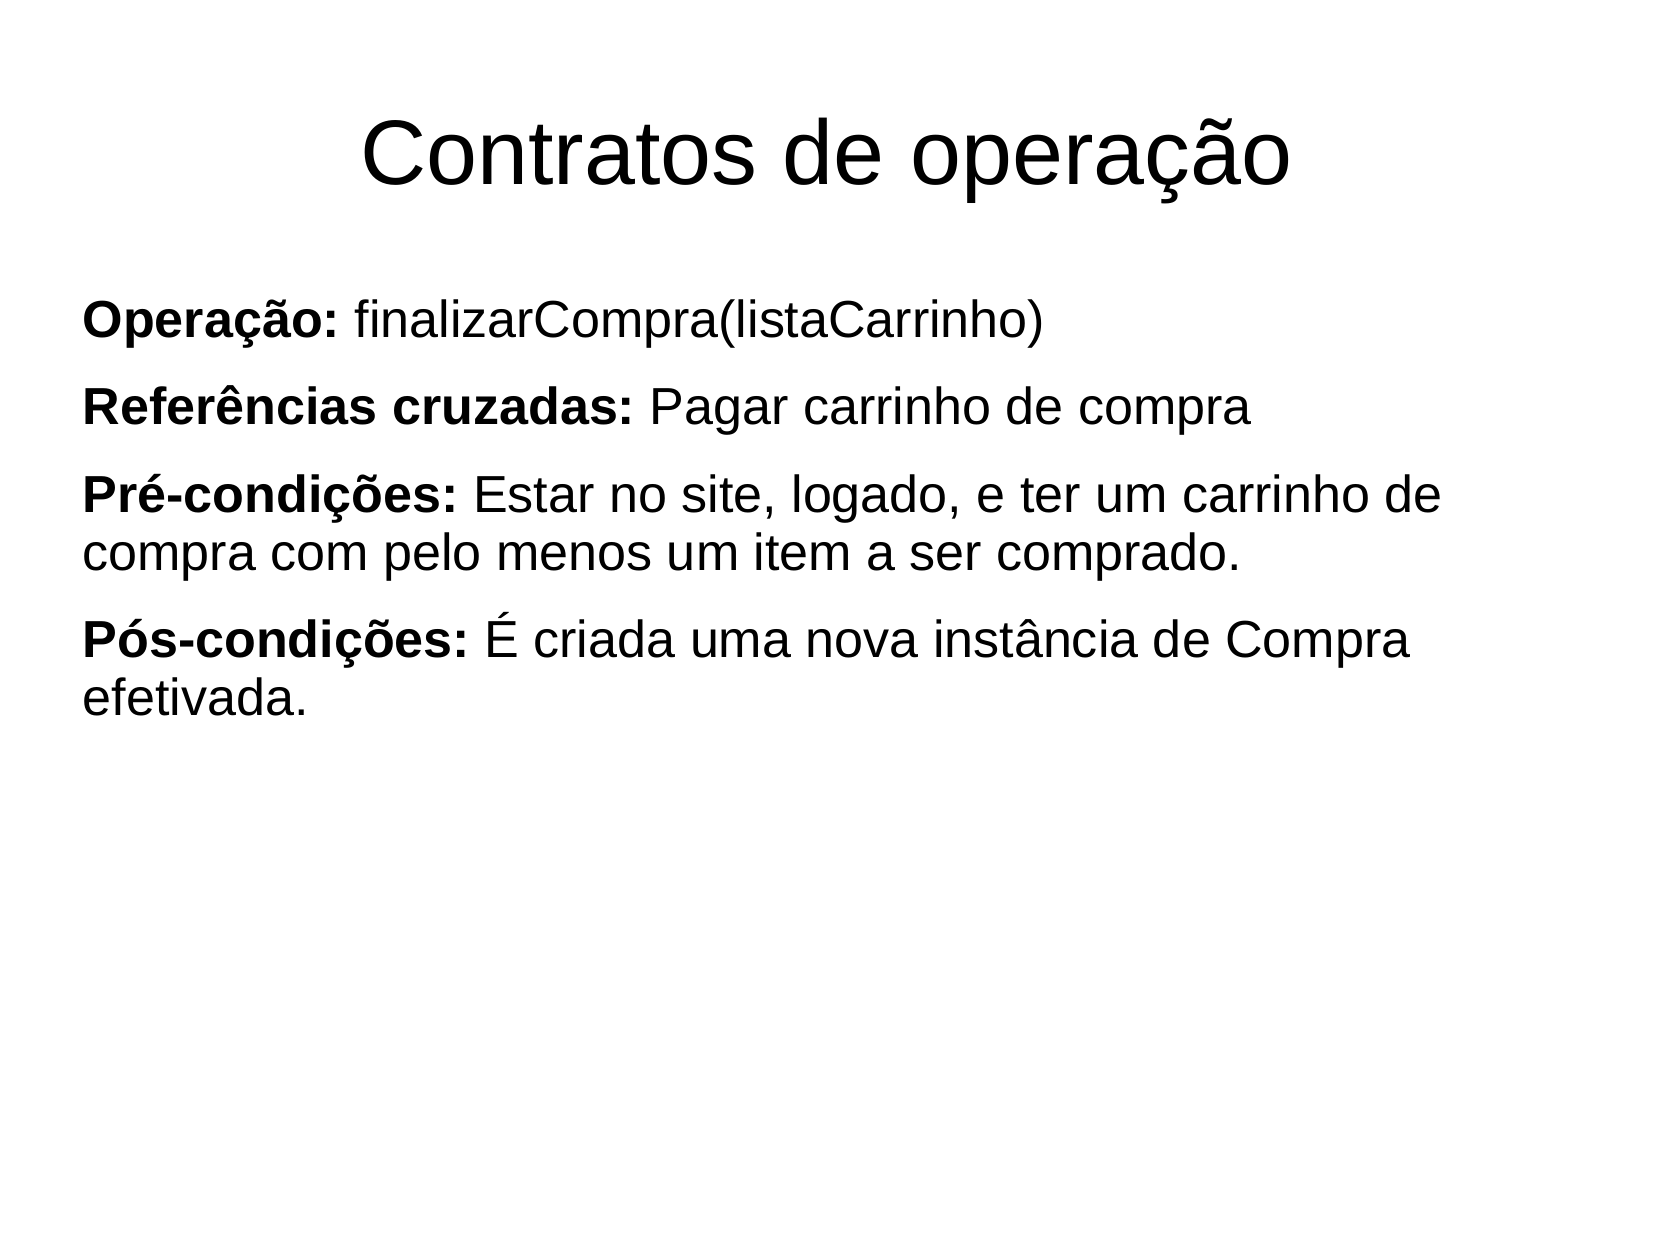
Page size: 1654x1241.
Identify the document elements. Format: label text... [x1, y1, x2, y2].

list Operação: finalizarCompra(listaCarrinho) Referências cruzadas: Pagar carrinho de compra Pré-condições: Estar no site, logado, e ter um carrinho de compra com pelo menos um item a ser comprado. Pós-condições: É criada uma nova instância de Compra efetivada. [82, 290, 1571, 1010]
title Contratos de operação [82, 0, 1571, 290]
